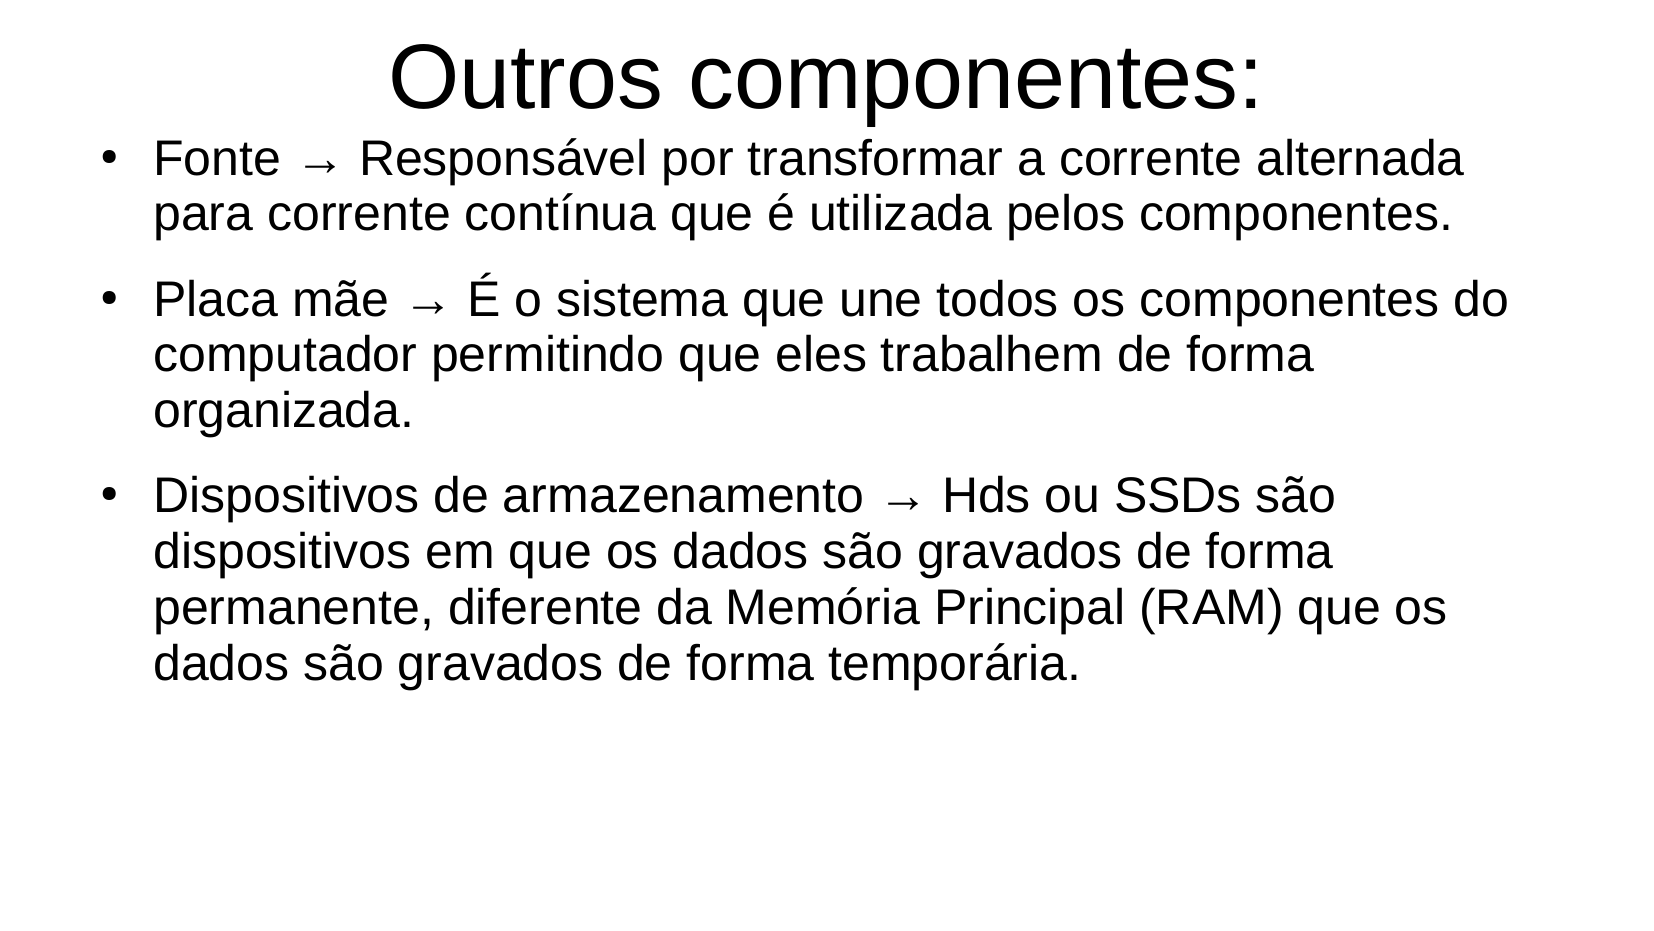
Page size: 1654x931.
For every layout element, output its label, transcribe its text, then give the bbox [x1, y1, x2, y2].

list Fonte → Responsável por transformar a corrente alternada para corrente contínua que é utilizada pelos componentes. Placa mãe → É o sistema que une todos os componentes do computador permitindo que eles trabalhem de forma organizada. Dispositivos de armazenamento → Hds ou SSDs são dispositivos em que os dados são gravados de forma permanente, diferente da Memória Principal (RAM) que os dados são gravados de forma temporária. [82, 129, 1571, 758]
title Outros componentes: [82, 11, 1571, 129]
